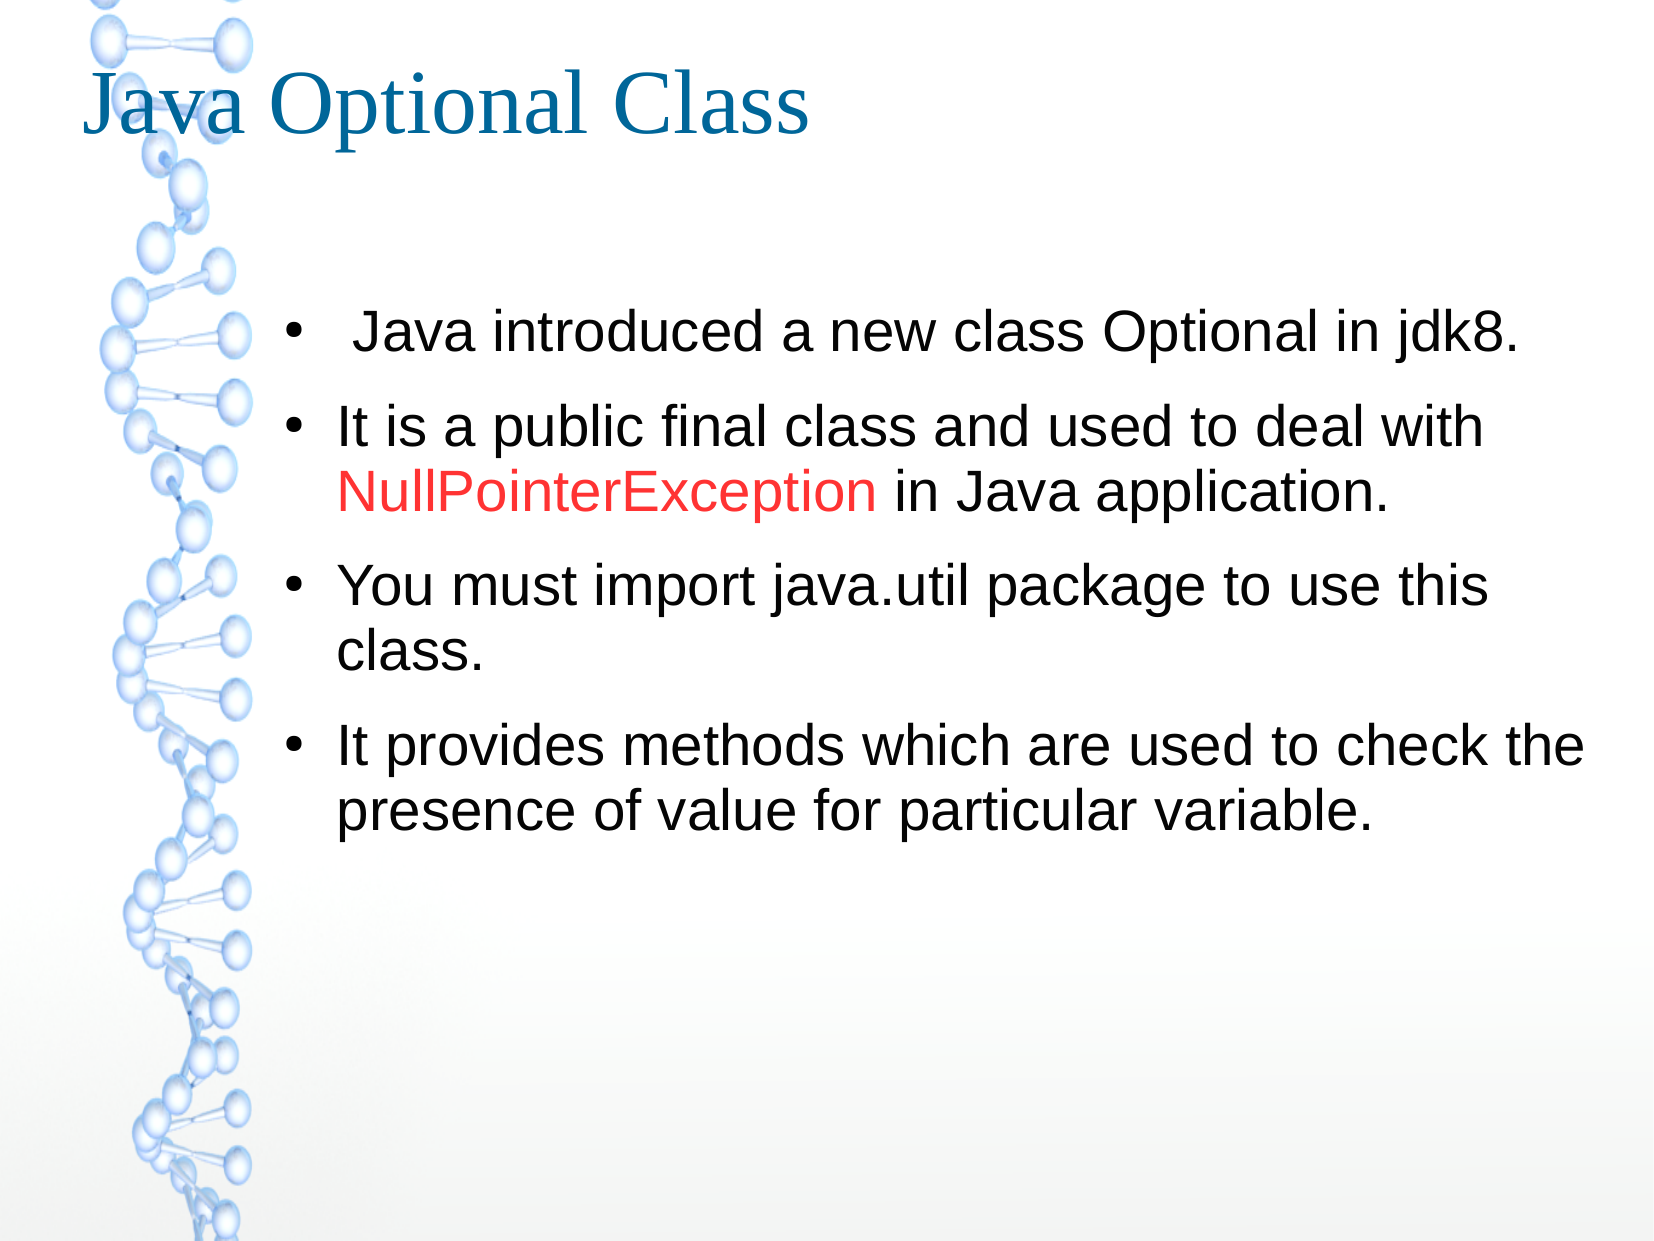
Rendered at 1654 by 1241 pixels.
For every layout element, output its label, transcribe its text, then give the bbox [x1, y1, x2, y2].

title Java Optional Class [82, 49, 1571, 257]
list Java introduced a new class Optional in jdk8. It is a public final class and used to deal with NullPointerException in Java application. You must import java.util package to use this class. It provides methods which are used to check the presence of value for particular variable. [265, 299, 1595, 1019]
picture [0, 0, 1654, 1241]
